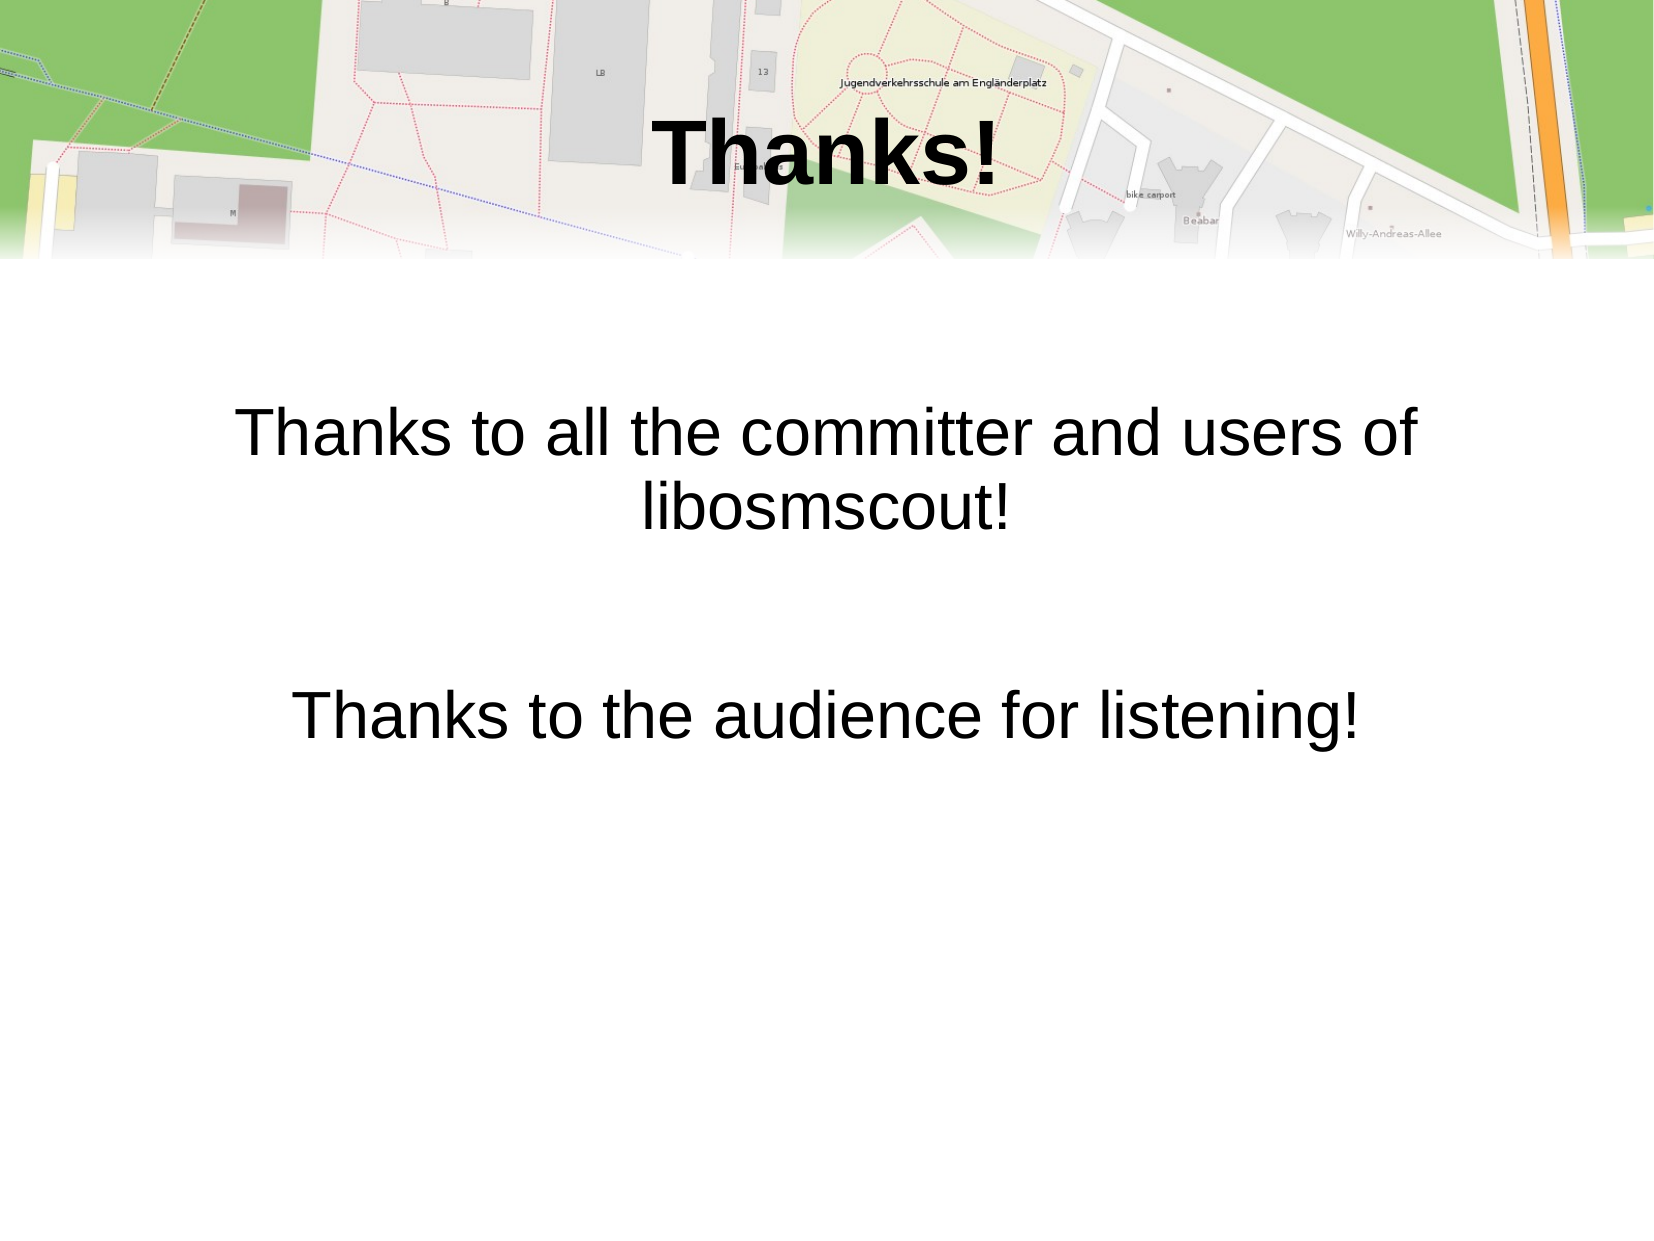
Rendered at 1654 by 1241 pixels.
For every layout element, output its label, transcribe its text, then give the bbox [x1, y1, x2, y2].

title Thanks! [82, 49, 1571, 257]
list Thanks to all the committer and users of libosmscout! Thanks to the audience for listening! [82, 290, 1571, 1010]
picture [0, 0, 1654, 211]
